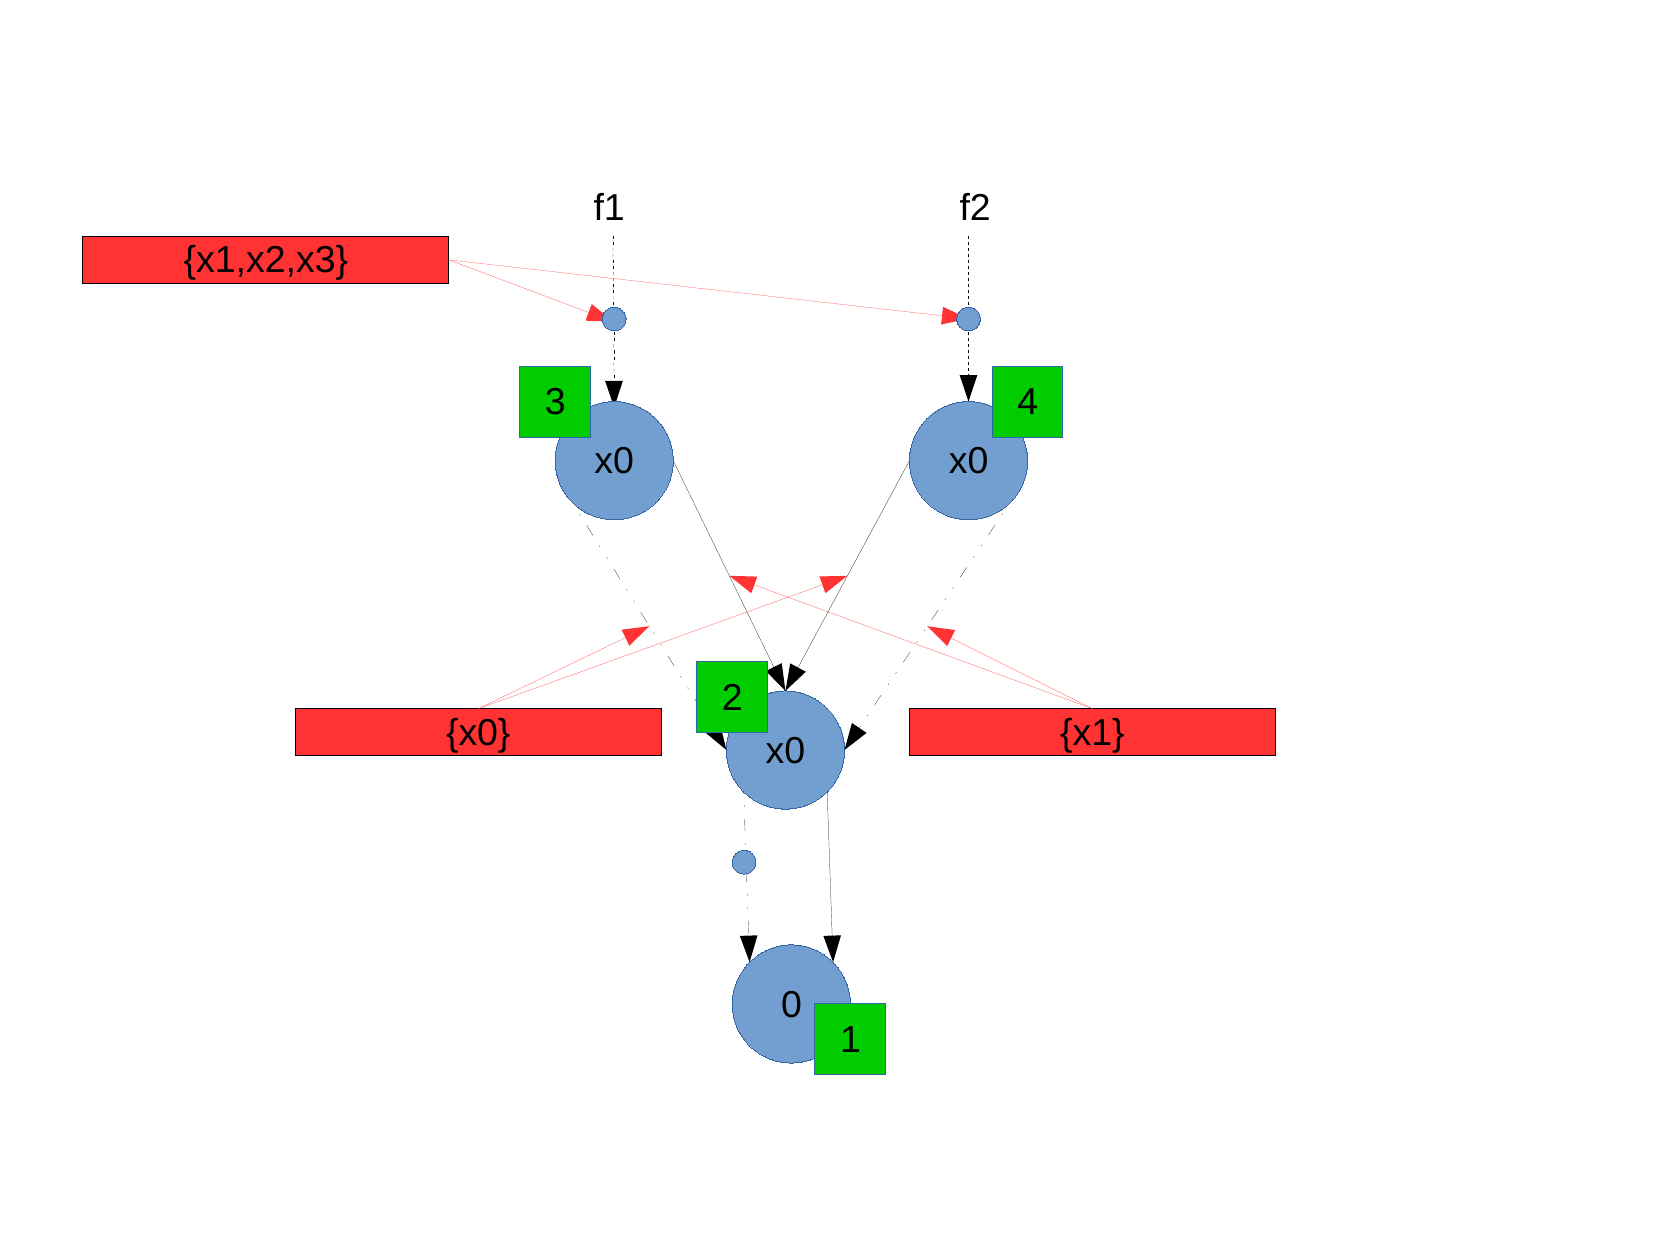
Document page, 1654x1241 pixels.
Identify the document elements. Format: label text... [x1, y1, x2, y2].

text_box x0 [555, 401, 674, 520]
text_box 3 [519, 366, 591, 438]
text_box 1 [814, 1003, 886, 1075]
text_box [732, 850, 756, 875]
text_box {x1,x2,x3} [82, 236, 449, 284]
text_box {x0} [295, 708, 662, 756]
text_box 2 [696, 661, 768, 733]
text_box x0 [726, 690, 845, 810]
text_box [956, 307, 981, 331]
text_box [602, 307, 627, 331]
text_box x0 [909, 401, 1028, 520]
text_box {x1} [909, 708, 1276, 756]
text_box 0 [732, 944, 851, 1064]
text_box f1 [578, 179, 674, 237]
text_box 4 [992, 366, 1063, 438]
text_box f2 [944, 179, 1040, 237]
